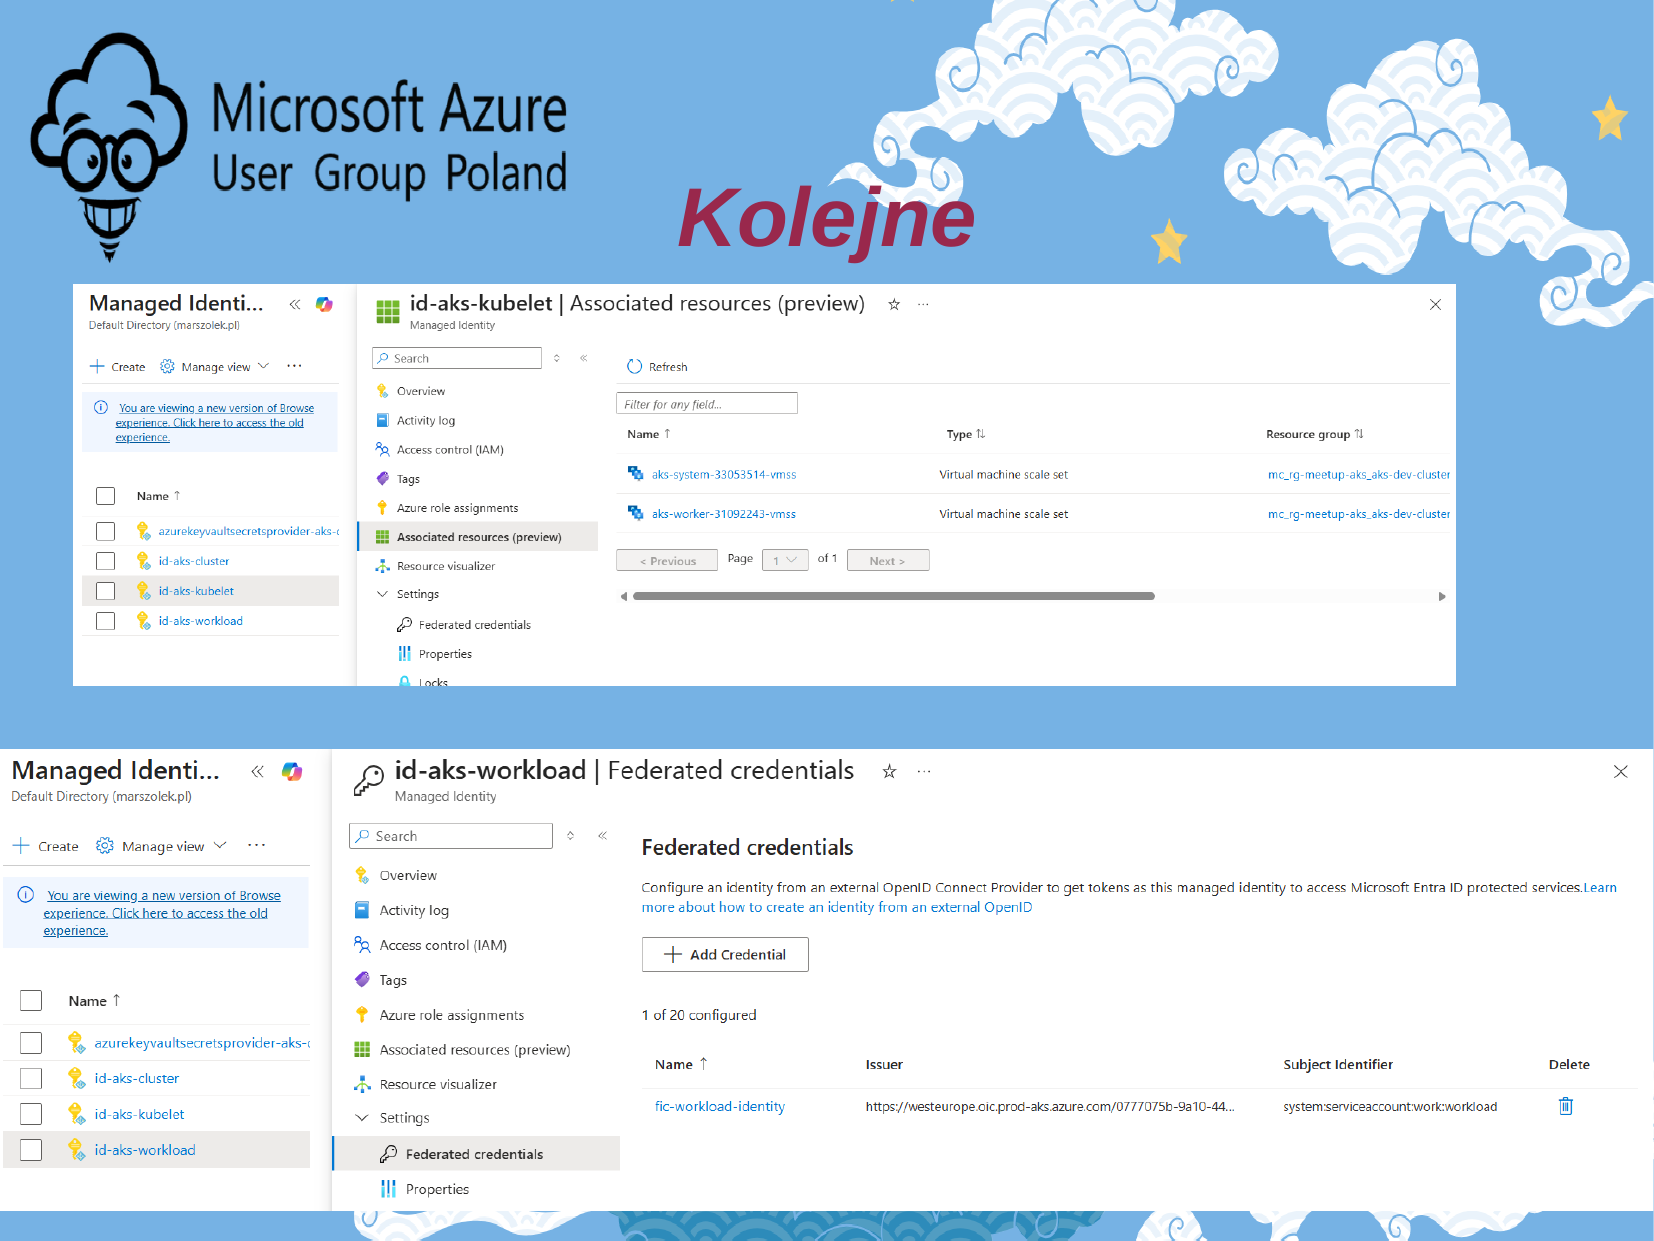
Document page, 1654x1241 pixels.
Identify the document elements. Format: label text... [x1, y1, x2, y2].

picture [0, 0, 1654, 1241]
title Kolejne [121, 114, 1533, 322]
